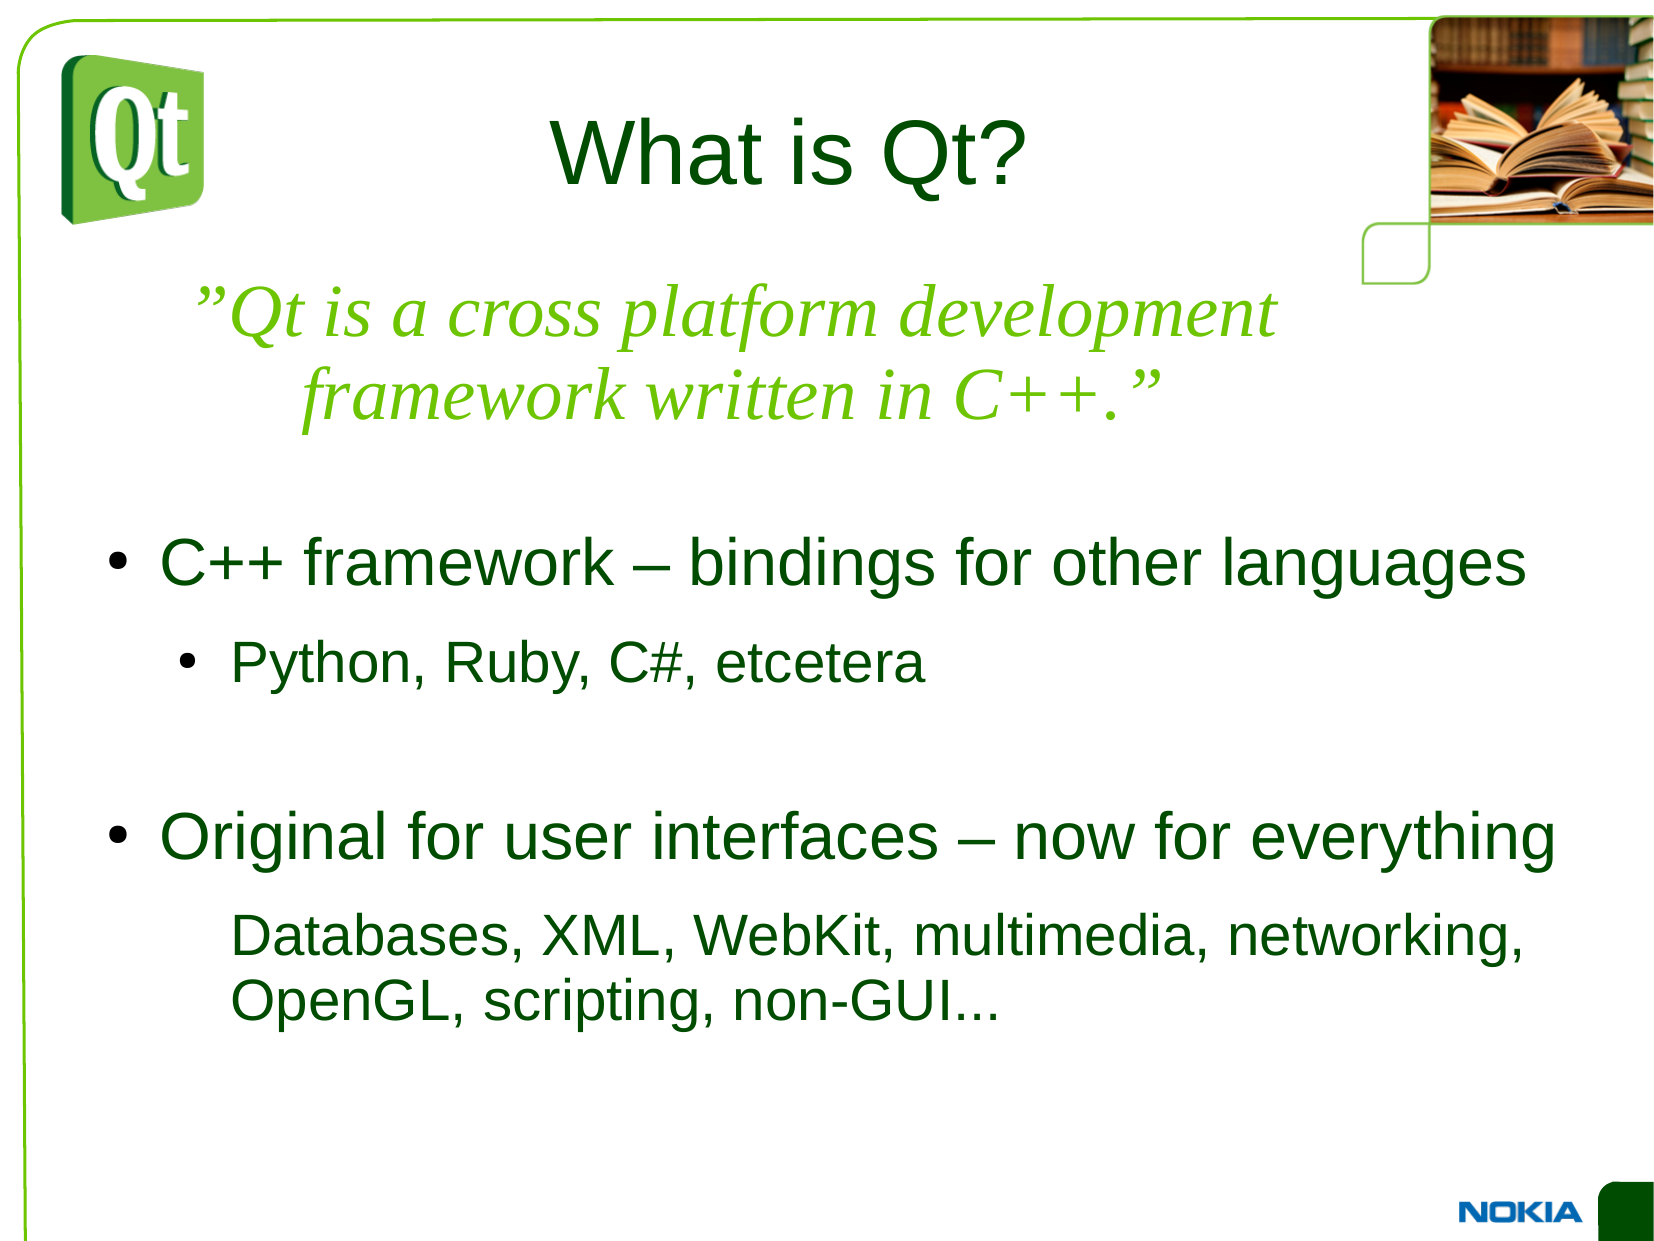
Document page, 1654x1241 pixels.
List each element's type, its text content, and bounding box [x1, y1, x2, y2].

list C++ framework – bindings for other languages Python, Ruby, C#, etcetera Original for user interfaces – now for everything Databases, XML, WebKit, multimedia, networking, OpenGL, scripting, non-GUI... [88, 525, 1577, 1035]
title What is Qt? [251, 49, 1327, 257]
picture [1459, 1201, 1583, 1223]
picture [61, 55, 204, 225]
picture [1338, 4, 1654, 305]
text_box ”Qt is a cross platform development framework written in C++.” [172, 262, 1351, 444]
